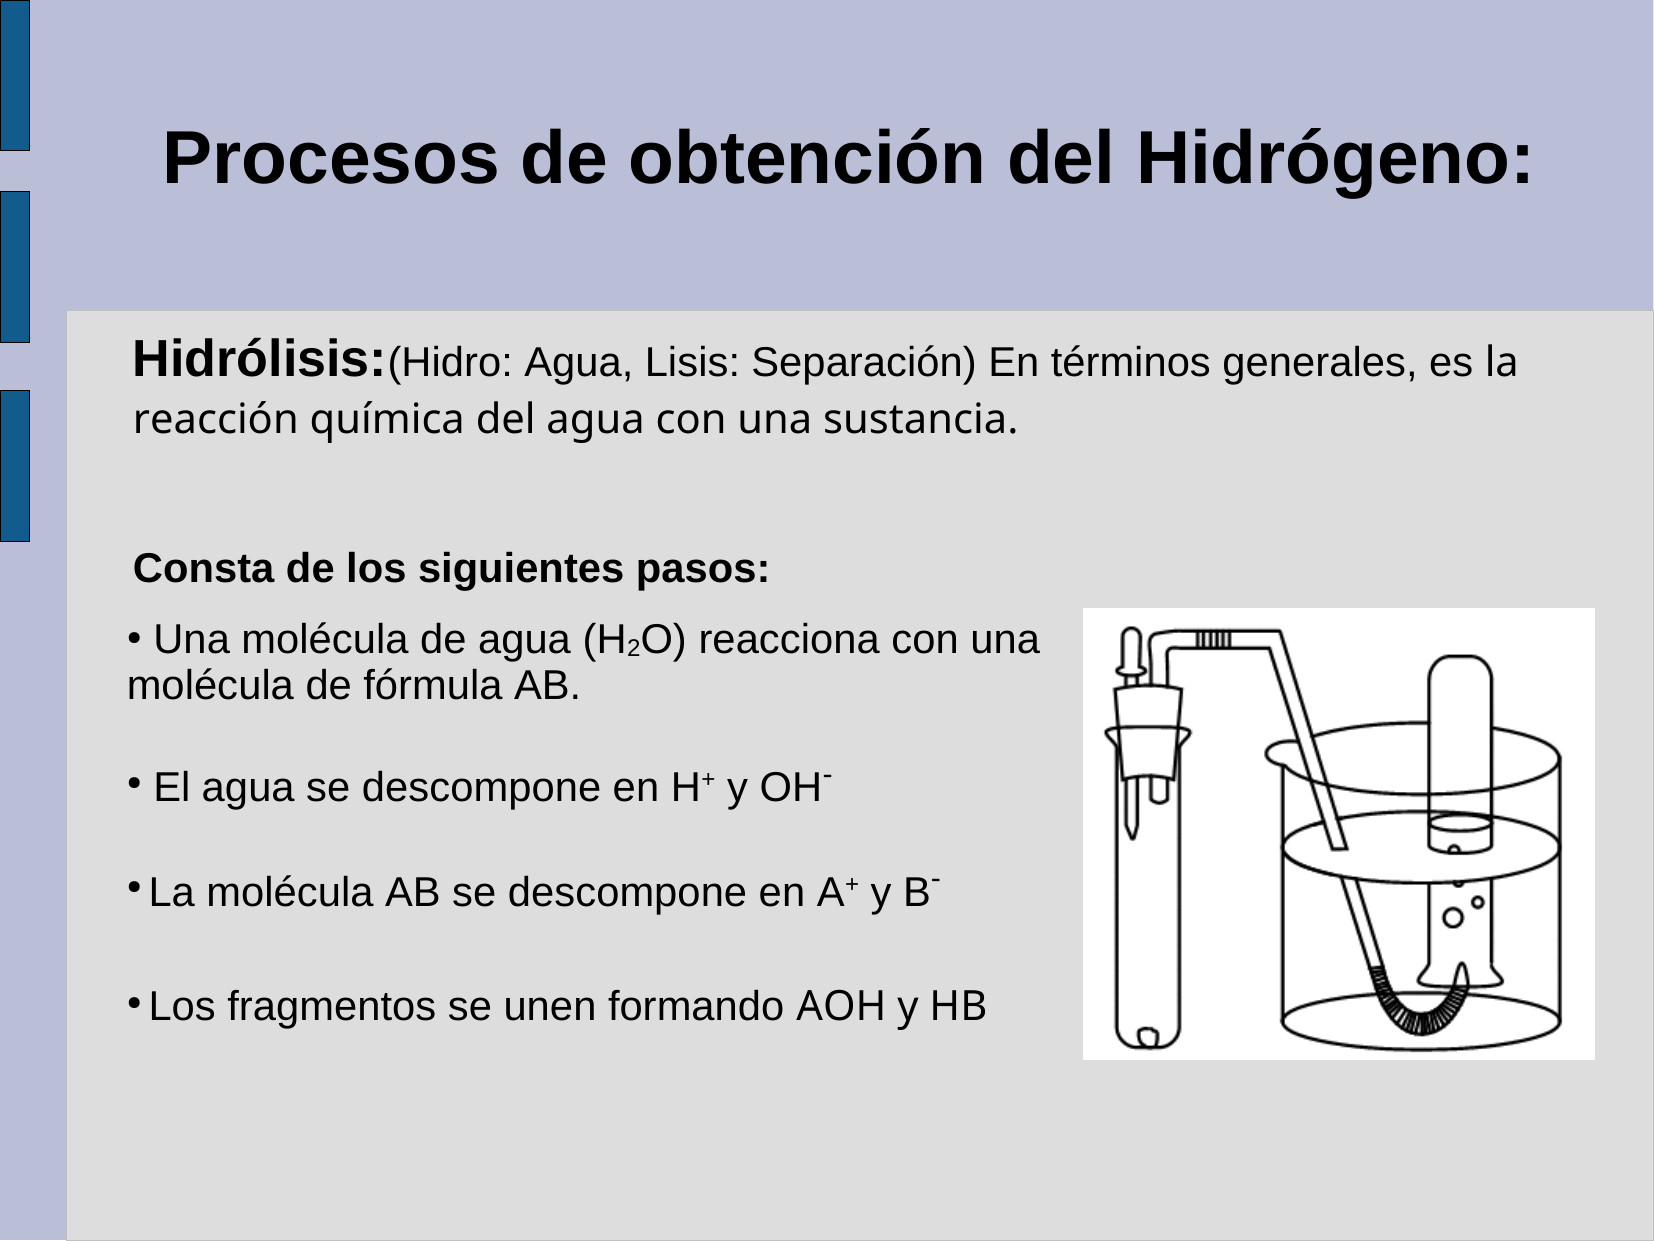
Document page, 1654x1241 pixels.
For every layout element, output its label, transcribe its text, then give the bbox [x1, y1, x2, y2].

text_box Procesos de obtención del Hidrógeno: [147, 107, 1625, 220]
text_box Una molécula de agua (H2O) reacciona con una molécula de fórmula AB. El agua se descompone en H+ y OH- La molécula AB se descompone en A+ y B- Los fragmentos se unen formando AOH y HB [112, 608, 1087, 1241]
text_box Hidrólisis:(Hidro: Agua, Lisis: Separación) En términos generales, es la reacción química del agua con una sustancia. [118, 322, 1536, 473]
picture [1083, 608, 1595, 1060]
text_box Consta de los siguientes pasos: [118, 537, 857, 607]
